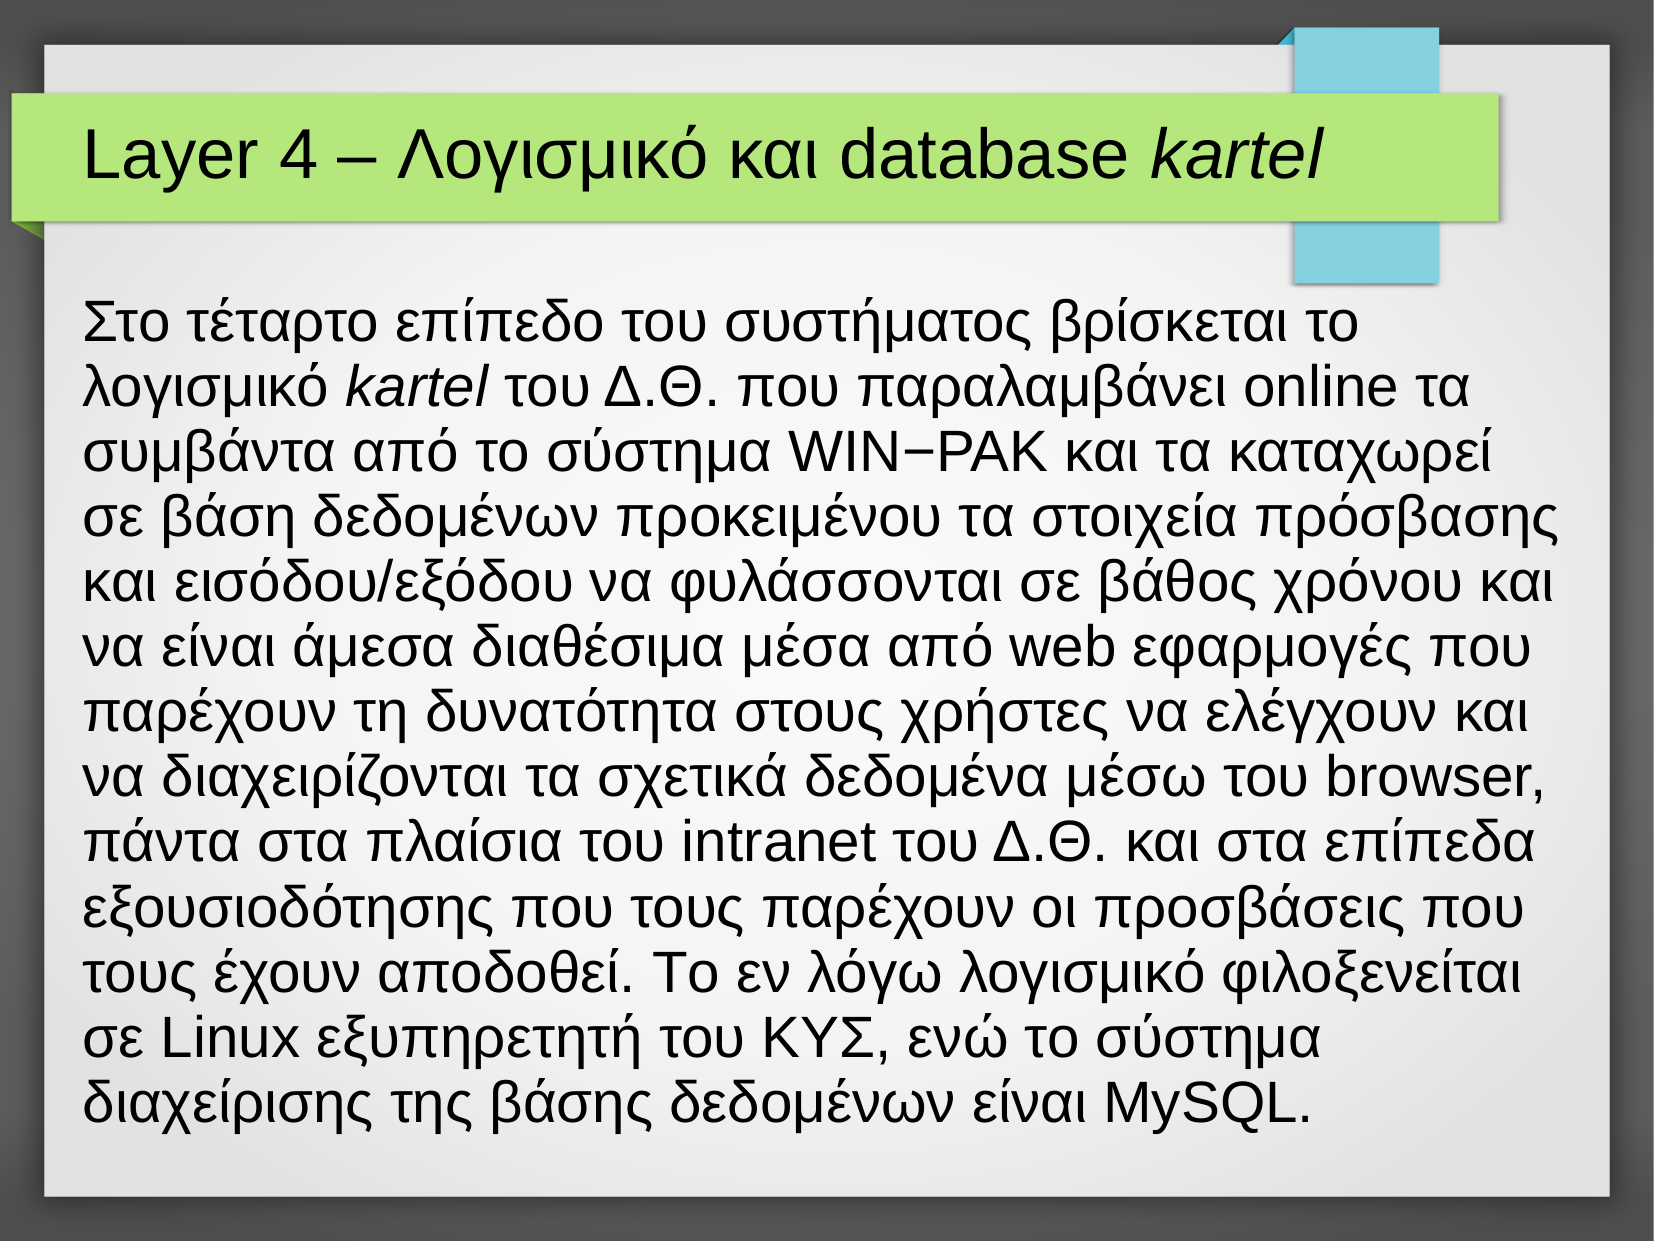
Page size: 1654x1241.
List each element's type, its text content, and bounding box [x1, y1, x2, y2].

title Layer 4 ‒ Λογισμικό και database kartel [82, 74, 1501, 233]
subtitle Στο τέταρτο επίπεδο του συστήματος βρίσκεται το λογισμικό kartel του Δ.Θ. που παραλαμβάνει online τα συμβάντα από το σύστημα WIN−PAK και τα καταχωρεί σε βάση δεδομένων προκειμένου τα στοιχεία πρόσβασης και εισόδου/εξόδου να φυλάσσονται σε βάθος χρόνου και να είναι άμεσα διαθέσιμα μέσα από web εφαρμογές που παρέχουν τη δυνατότητα στους χρήστες να ελέγχουν και να διαχειρίζονται τα σχετικά δεδομένα μέσω του browser, πάντα στα πλαίσια του intranet του Δ.Θ. και στα επίπεδα εξουσιοδότησης που τους παρέχουν οι προσβάσεις που τους έχουν αποδοθεί. Tο εν λόγω λογισμικό φιλοξενείται σε Linux εξυπηρετητή του ΚΥΣ, ενώ το σύστημα διαχείρισης της βάσης δεδομένων είναι MySQL. [82, 283, 1571, 1141]
picture [0, 0, 1654, 1241]
